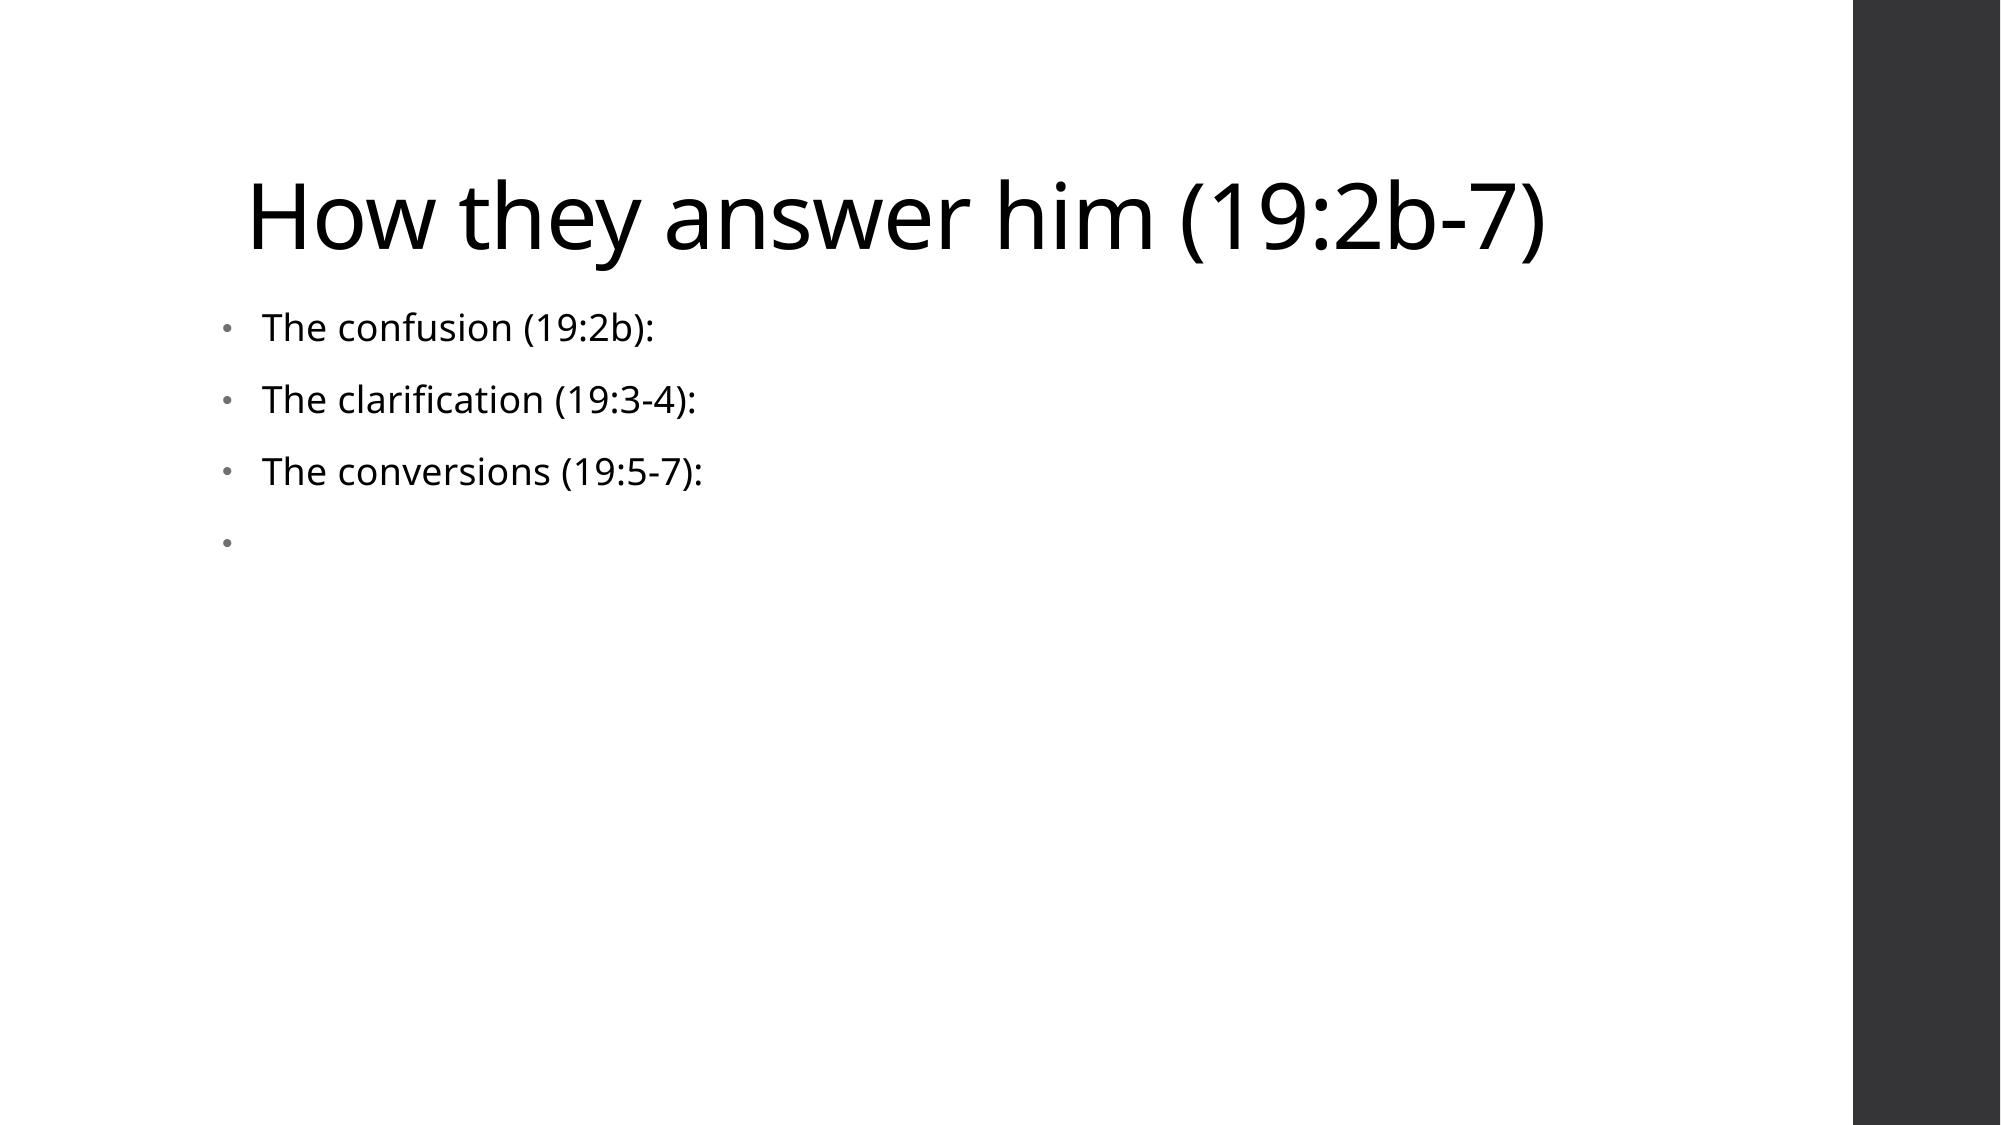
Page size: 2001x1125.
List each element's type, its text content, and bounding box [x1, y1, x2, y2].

title How they answer him (19:2b-7) [206, 60, 1797, 278]
list The confusion (19:2b): The clarification (19:3-4): The conversions (19:5-7): [206, 299, 1617, 1014]
